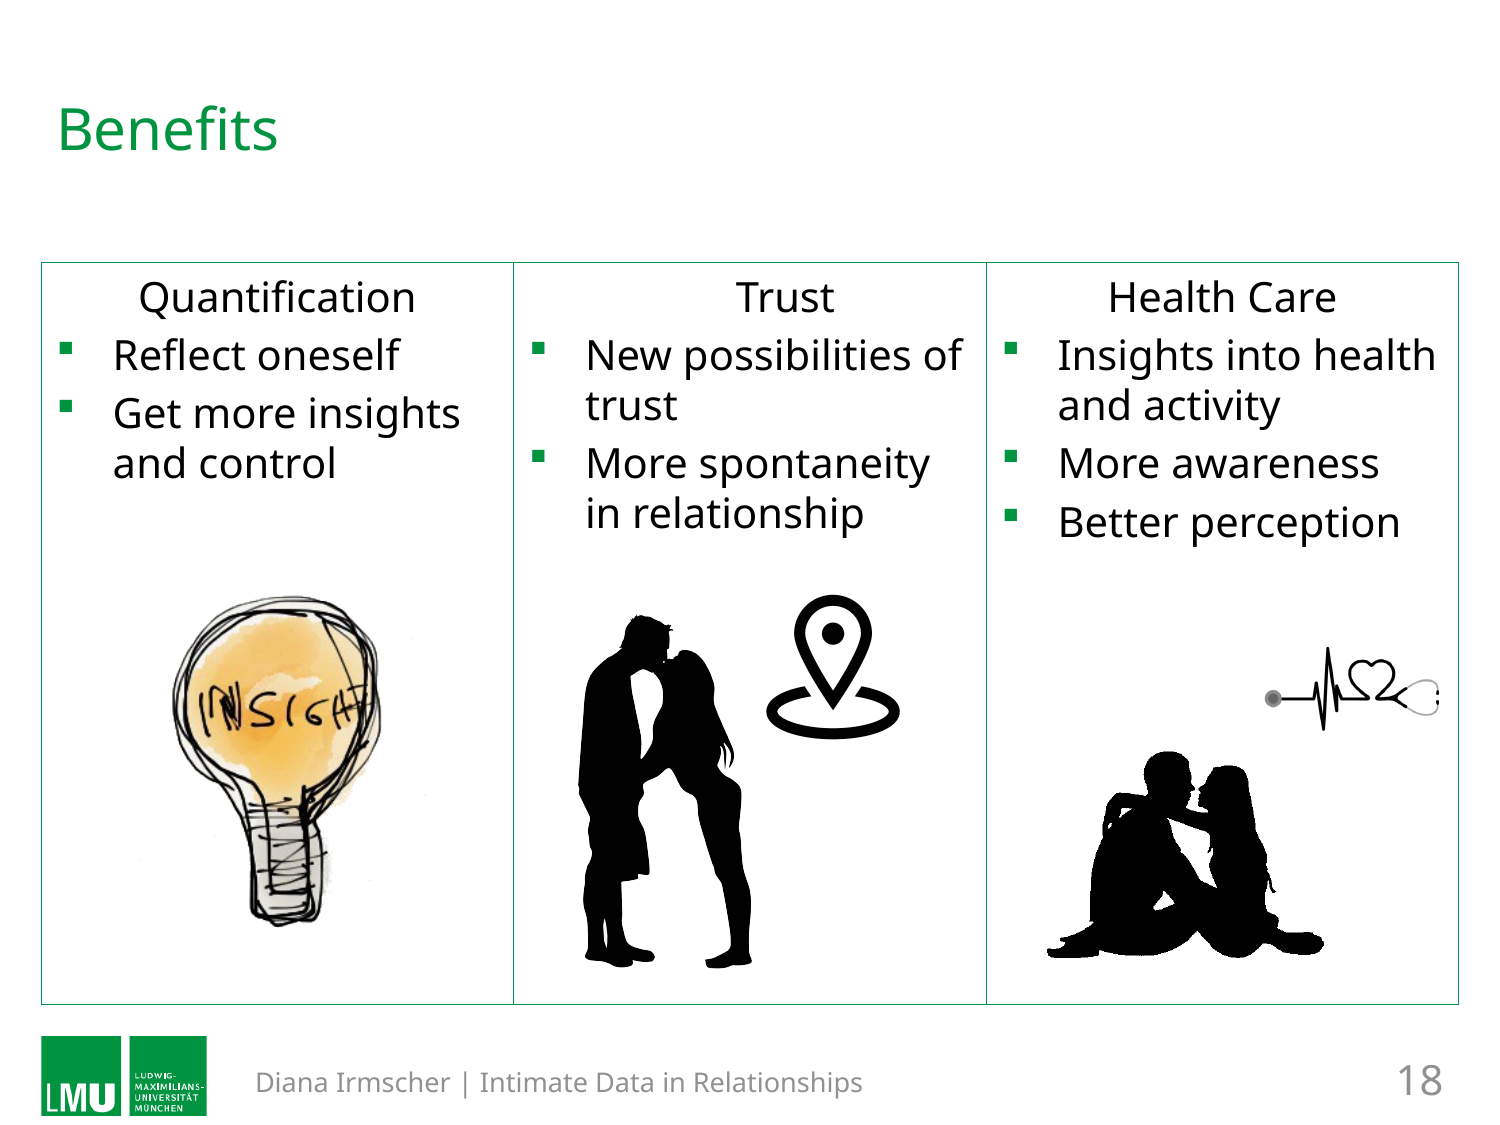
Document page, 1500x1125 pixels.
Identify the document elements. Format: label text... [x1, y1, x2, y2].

list Health Care Insights into health and activity More awareness Better perception [987, 262, 1459, 1005]
list Quantification Reflect oneself Get more insights and control [41, 262, 514, 1005]
picture [578, 578, 922, 969]
list Trust New possibilities of trust More spontaneity in relationship [514, 262, 987, 1005]
title Benefits [41, 37, 1459, 217]
picture [1007, 602, 1441, 1032]
slide_number 20 [1014, 1046, 1459, 1117]
picture [94, 578, 449, 934]
footer Diana Irmscher | Intimate Data in Relationships [240, 1046, 963, 1117]
